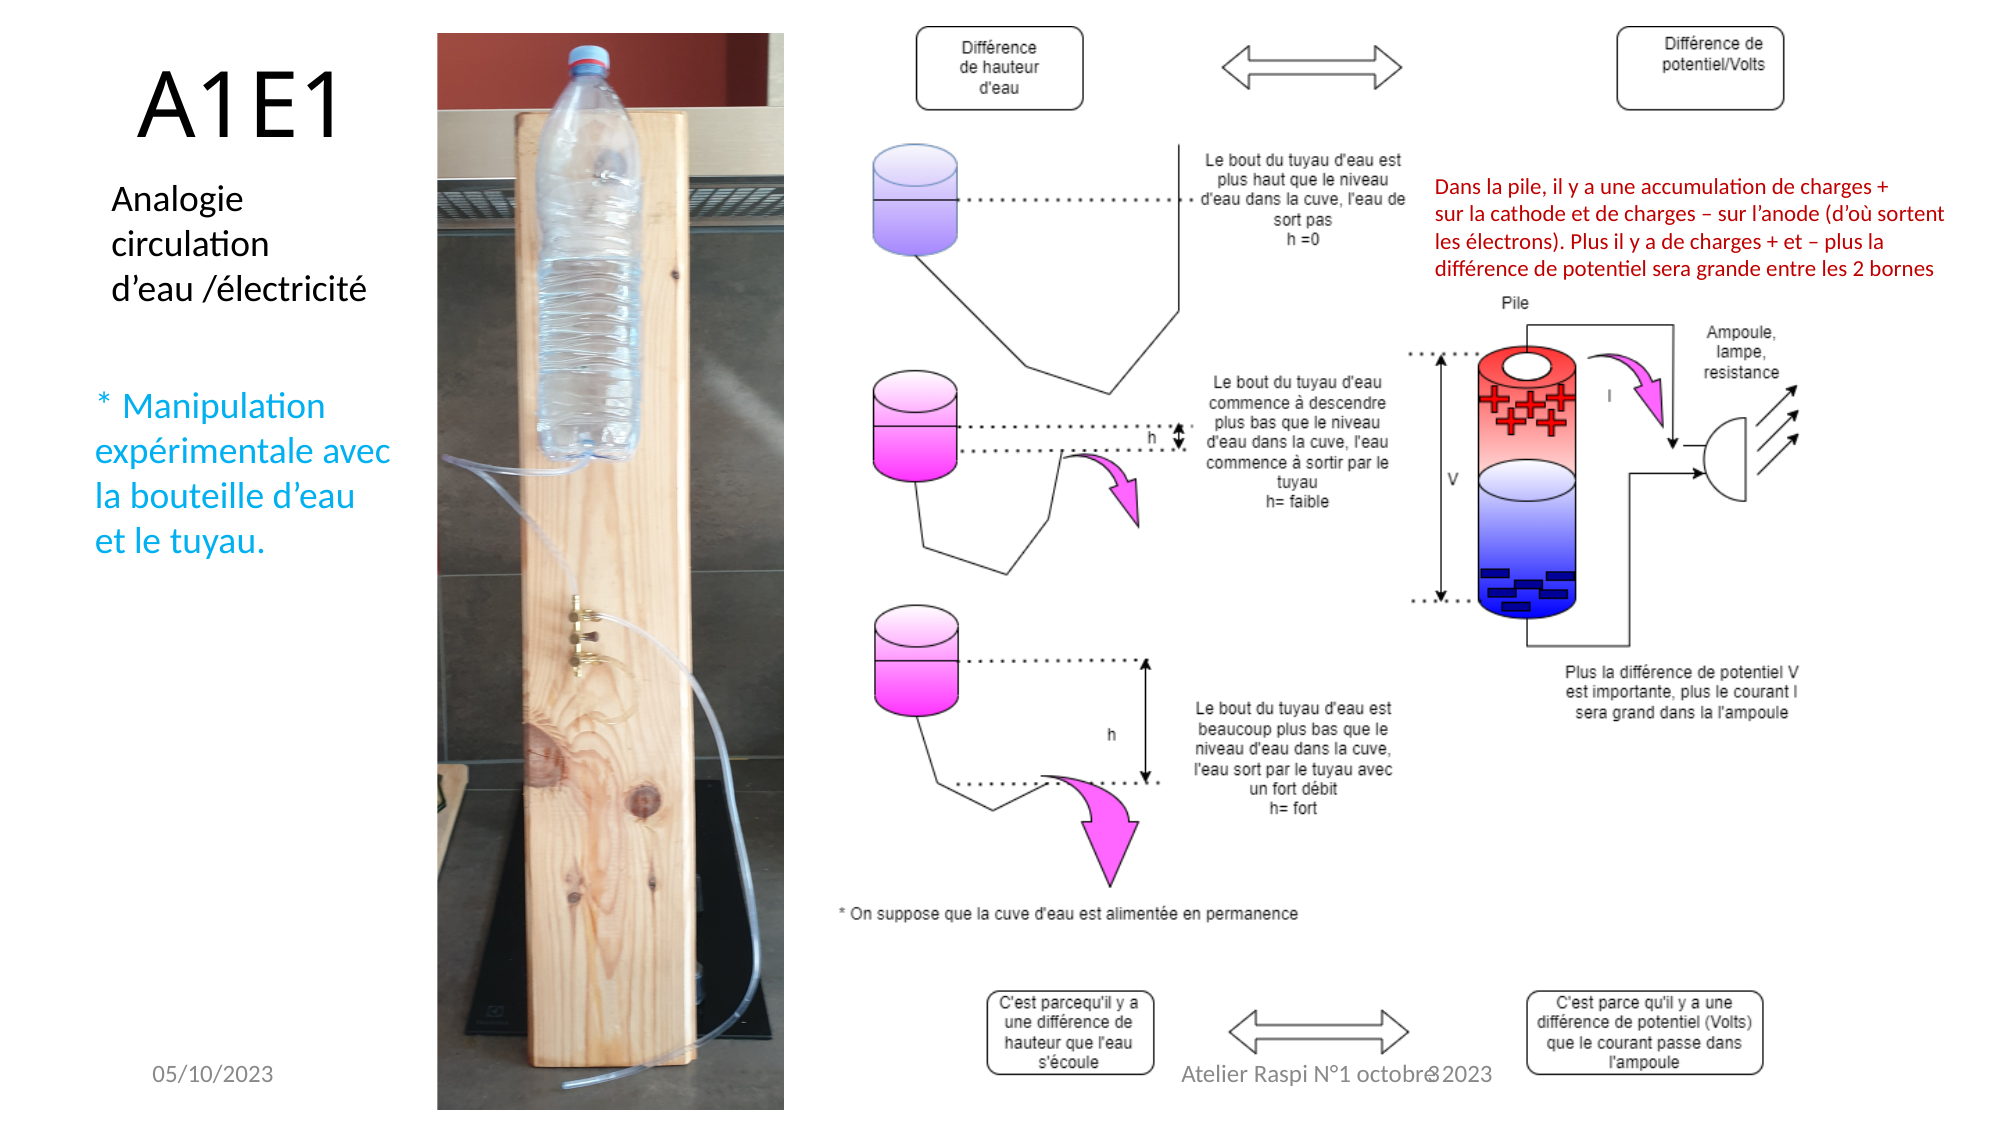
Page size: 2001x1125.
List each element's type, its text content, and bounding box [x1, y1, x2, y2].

text_box Dans la pile, il y a une accumulation de charges + sur la cathode et de charges – sur l’anode (d’où sortent les électrons). Plus il y a de charges + et – plus la différence de potentiel sera grande entre les 2 bornes [1419, 164, 1968, 291]
title A1E1 [122, 0, 1848, 217]
picture [437, 33, 784, 1110]
text_box Analogie circulation d’eau /électricité [96, 166, 397, 319]
text_box 05/10/2023 [137, 1042, 588, 1103]
text_box * Manipulation expérimentale avec la bouteille d’eau et le tuyau. [79, 373, 409, 616]
text_box Atelier Raspi N°1 octobre 2023 [999, 1042, 1412, 1103]
picture [812, 26, 1811, 1103]
text_box [1412, 1042, 1863, 1103]
